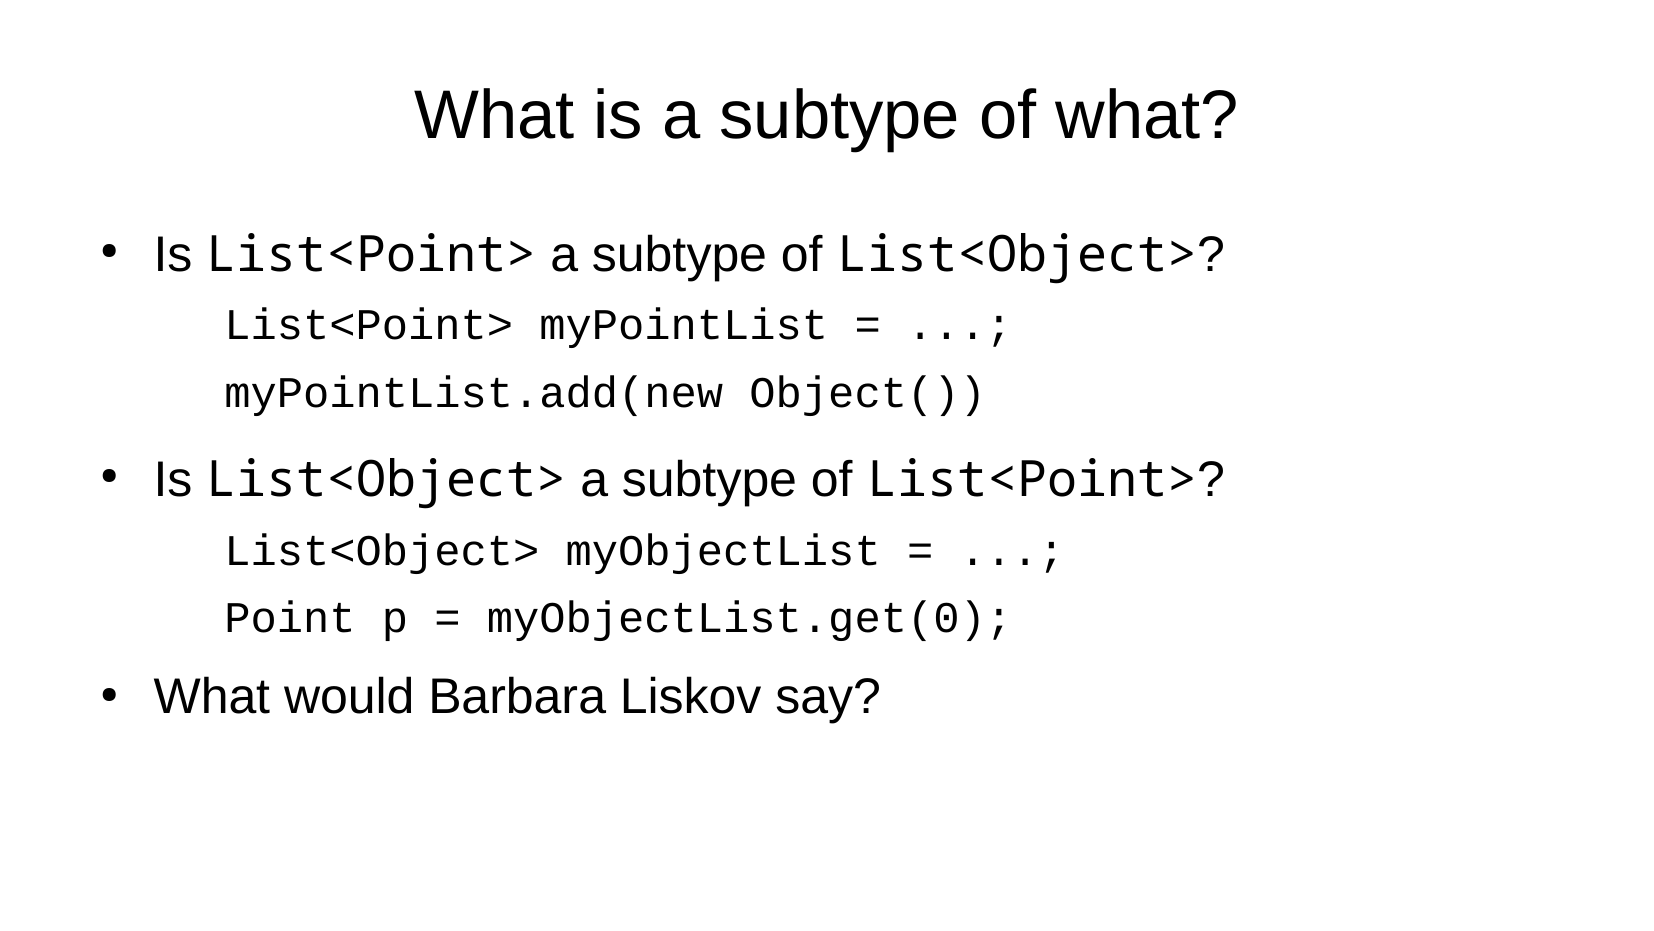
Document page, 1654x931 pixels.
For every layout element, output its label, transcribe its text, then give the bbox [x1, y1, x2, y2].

title What is a subtype of what? [82, 37, 1571, 193]
list Is List<Point> a subtype of List<Object>? List<Point> myPointList = ...; myPointList.add(new Object()) Is List<Object> a subtype of List<Point>? List<Object> myObjectList = ...; Point p = myObjectList.get(0); What would Barbara Liskov say? [82, 217, 1571, 871]
